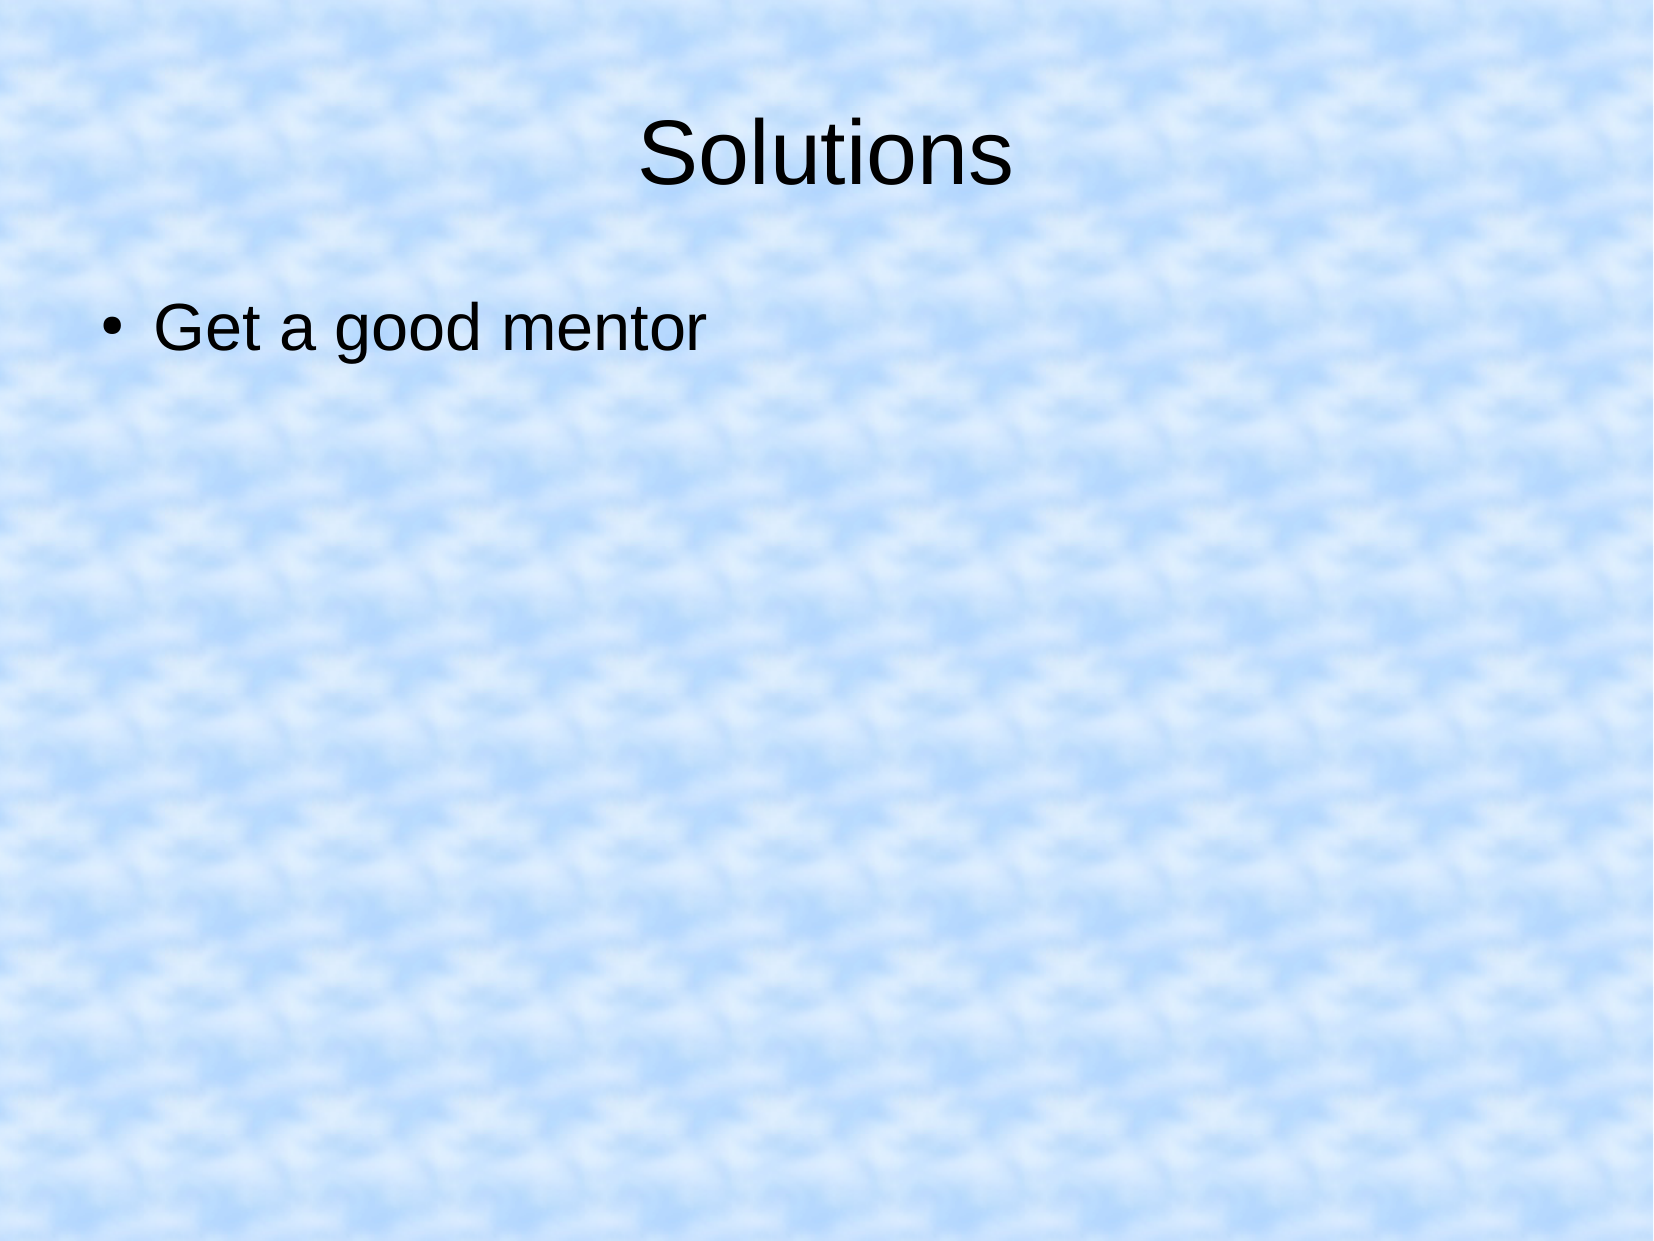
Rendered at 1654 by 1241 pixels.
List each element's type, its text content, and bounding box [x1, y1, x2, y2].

title Solutions [82, 49, 1571, 257]
list Get a good mentor [82, 290, 1571, 1010]
picture [0, 0, 1654, 1241]
